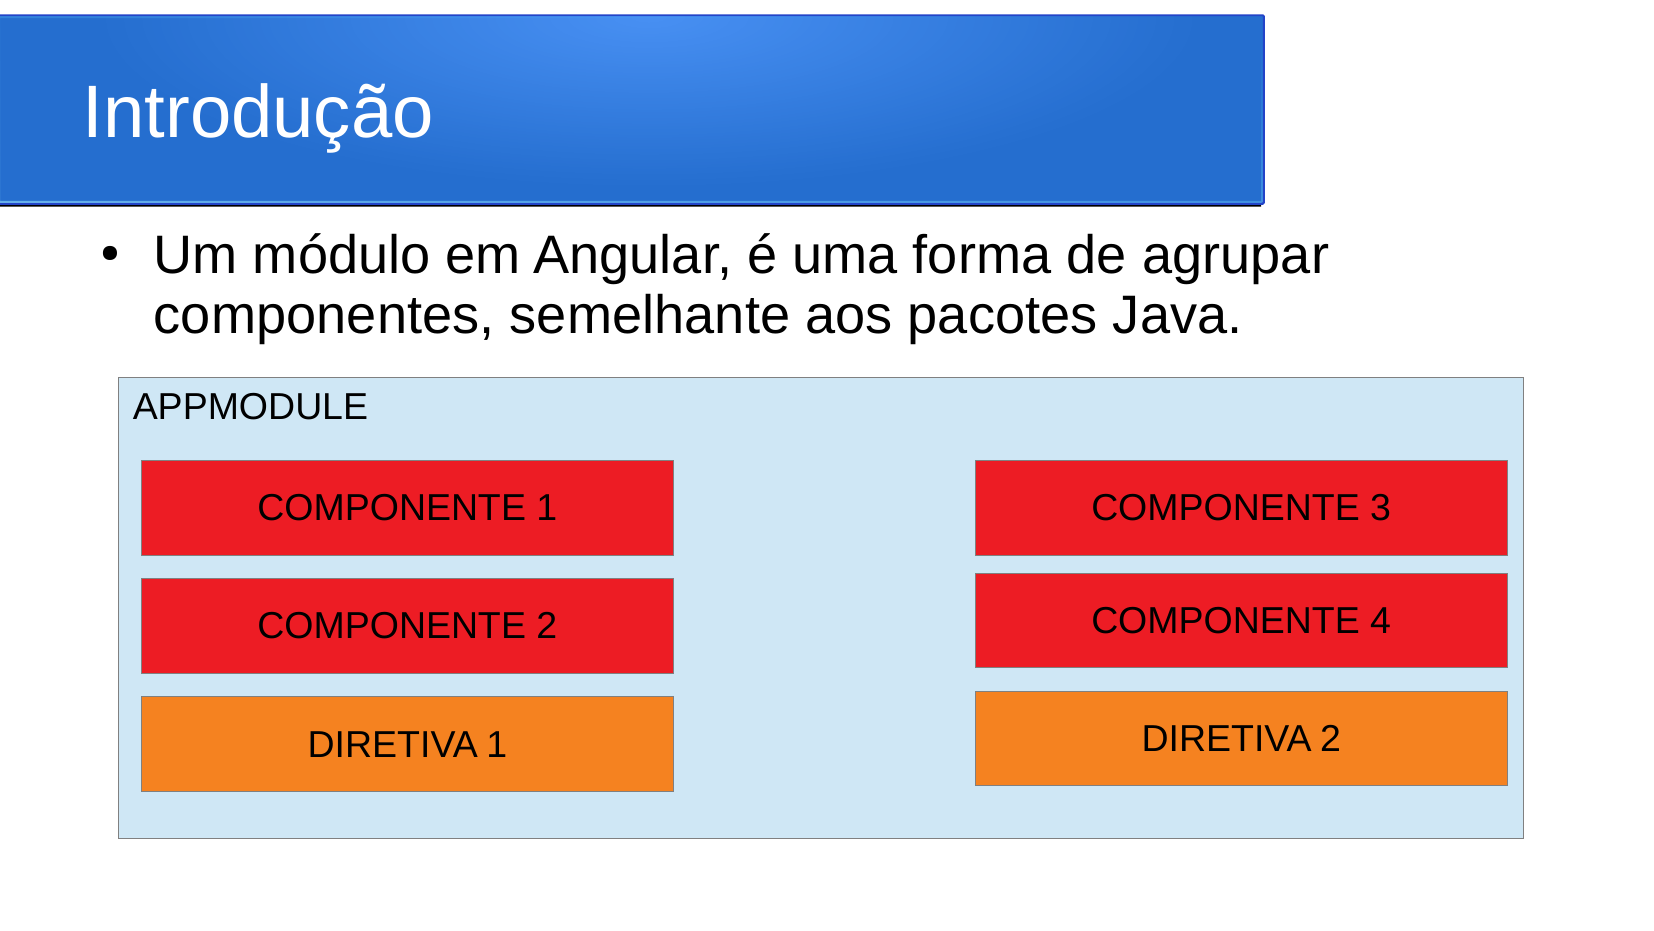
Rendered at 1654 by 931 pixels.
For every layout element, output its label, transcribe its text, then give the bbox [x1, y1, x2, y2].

text_box DIRETIVA 1 [141, 696, 674, 792]
text_box COMPONENTE 1 [141, 460, 674, 556]
text_box COMPONENTE 4 [975, 573, 1508, 668]
text_box COMPONENTE 2 [141, 578, 674, 674]
text_box COMPONENTE 3 [975, 460, 1508, 556]
title Introdução [82, 35, 1235, 189]
text_box APPMODULE [118, 377, 1524, 839]
list Um módulo em Angular, é uma forma de agrupar componentes, semelhante aos pacotes Java. [82, 224, 1571, 764]
text_box DIRETIVA 2 [975, 691, 1508, 786]
